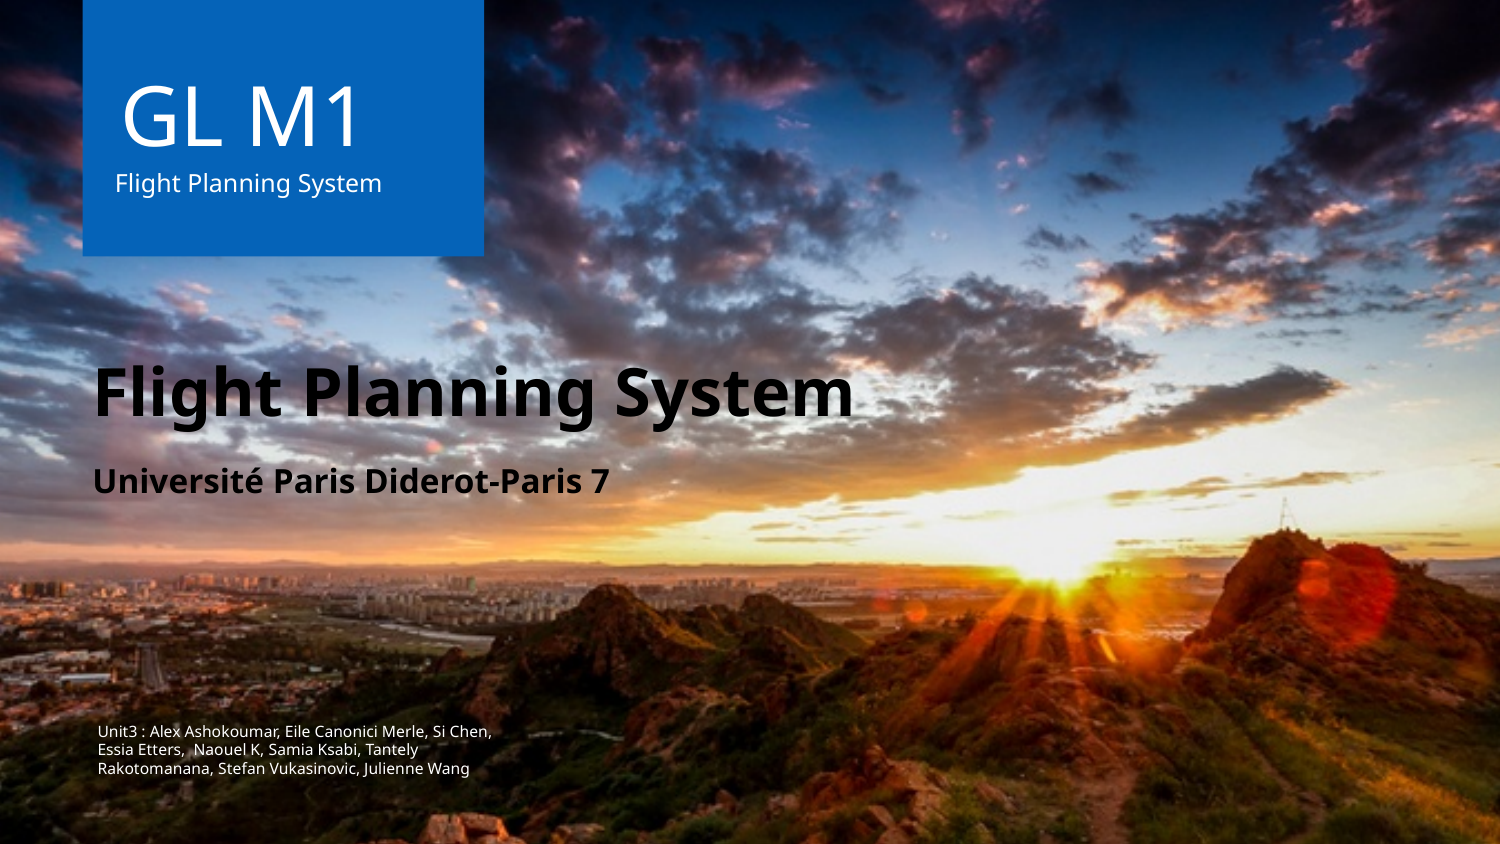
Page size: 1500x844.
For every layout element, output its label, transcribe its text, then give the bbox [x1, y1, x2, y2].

text_box GL M1 [105, 55, 384, 159]
text_box [82, 0, 485, 257]
text_box Flight Planning System [77, 342, 873, 437]
text_box Université Paris Diderot-Paris 7 [77, 413, 626, 508]
picture [0, 0, 1500, 844]
text_box Unit3 : Alex Ashokoumar, Eile Canonici Merle, Si Chen, Essia Etters, Naouel K, Samia Ksabi, Tantely Rakotomanana, Stefan Vukasinovic, Julienne Wang [82, 713, 532, 804]
text_box Flight Planning System [100, 159, 399, 205]
